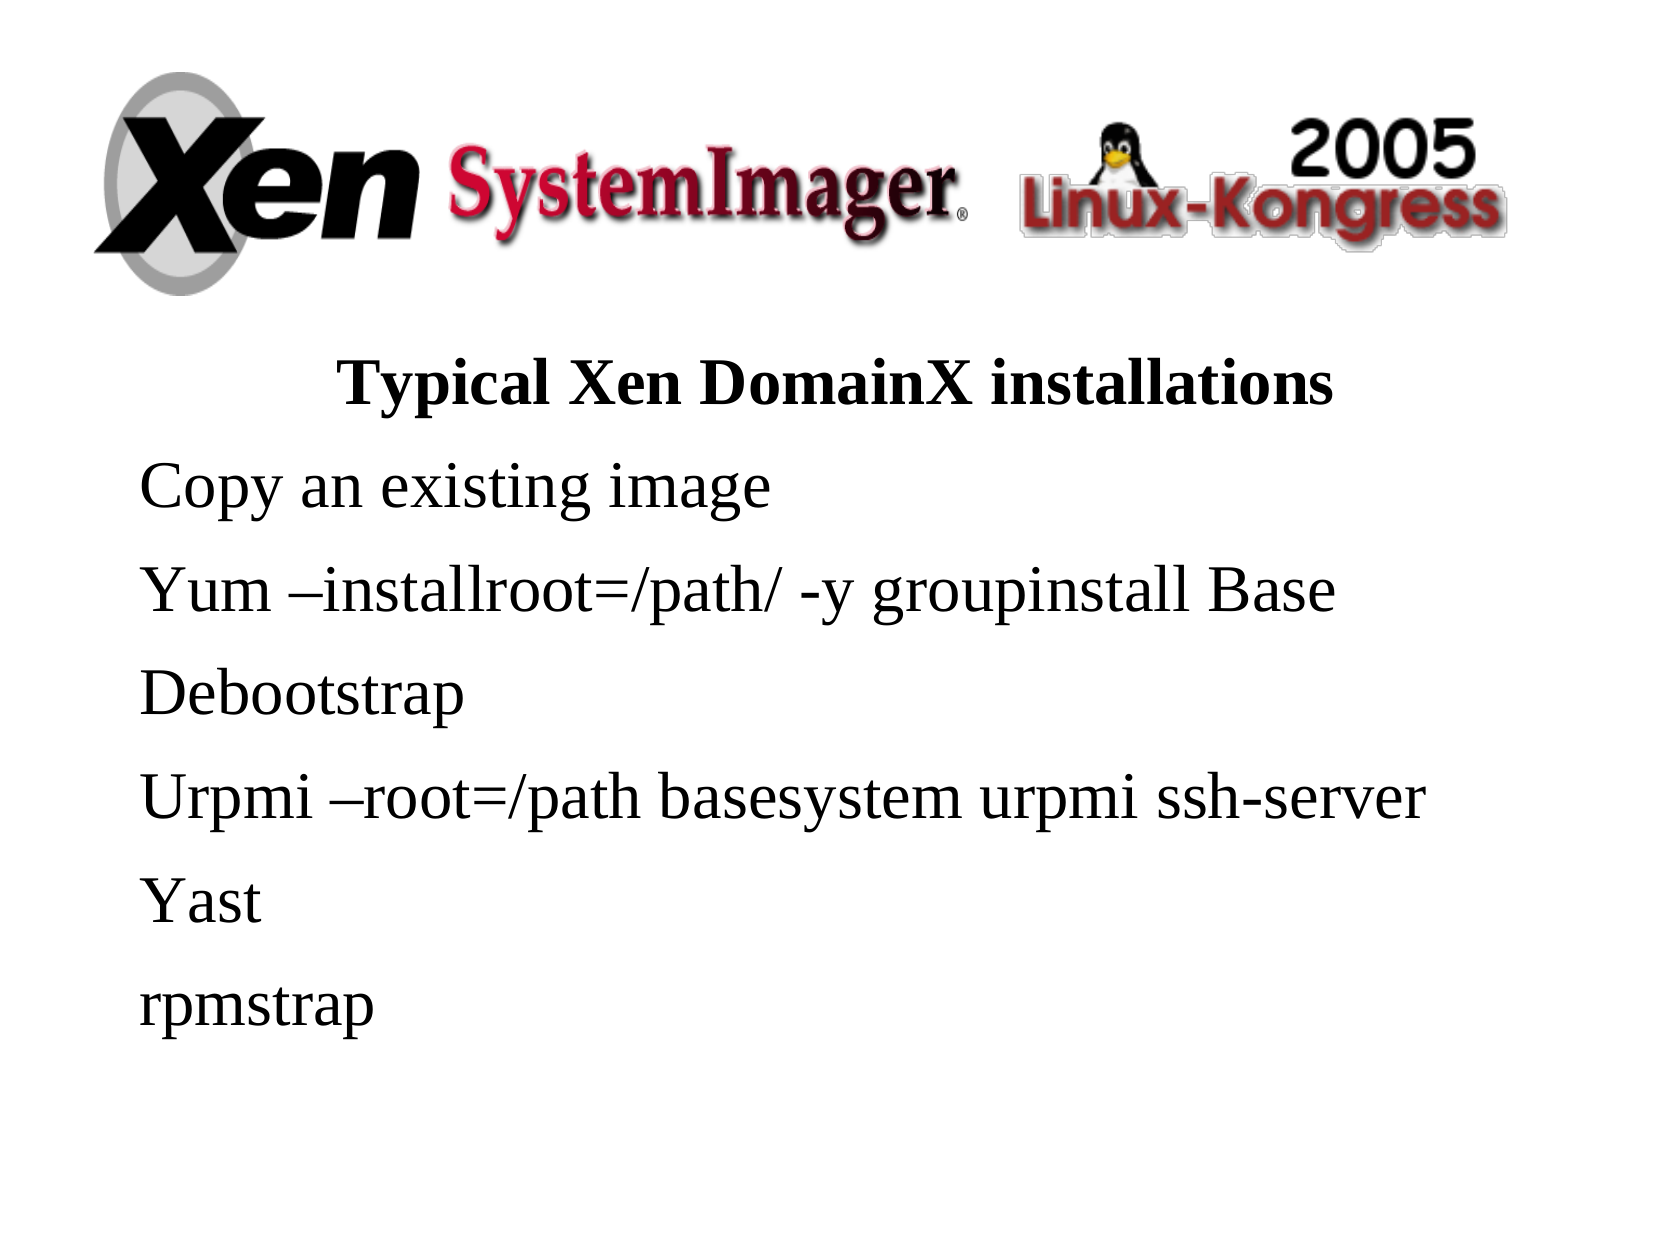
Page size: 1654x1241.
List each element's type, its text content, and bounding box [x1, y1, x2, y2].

picture [1006, 106, 1524, 265]
picture [445, 132, 971, 254]
picture [93, 72, 420, 296]
list Typical Xen DomainX installations Copy an existing image Yum –installroot=/path/ -y groupinstall Base Debootstrap Urpmi –root=/path basesystem urpmi ssh-server Yast rpmstrap [121, 344, 1534, 1178]
